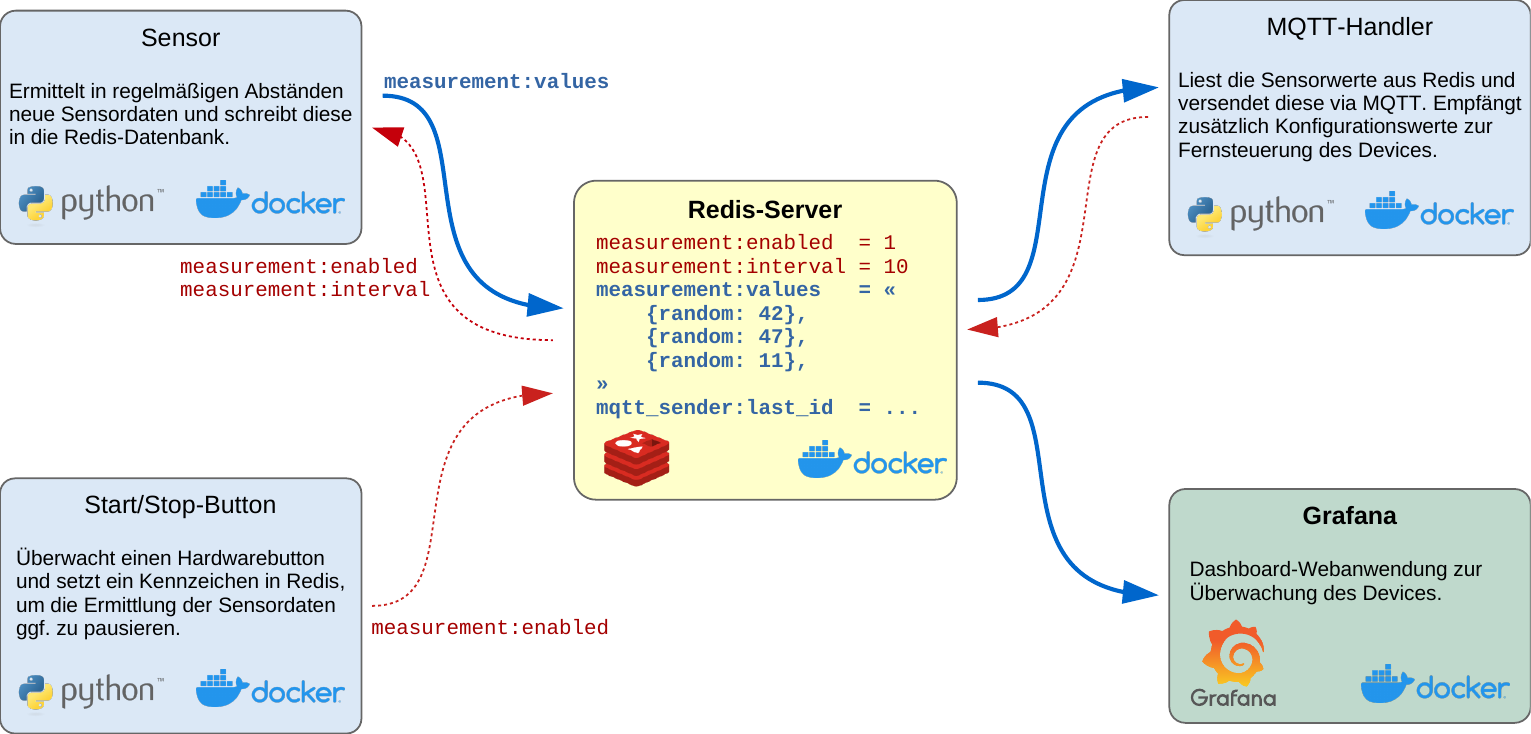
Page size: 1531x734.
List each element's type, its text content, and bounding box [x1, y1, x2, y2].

picture [798, 440, 947, 478]
picture [17, 184, 165, 228]
picture [1190, 619, 1276, 707]
picture [1186, 195, 1335, 239]
text_box measurement:values [369, 63, 628, 150]
text_box Redis-Server measurement:enabled = 1 measurement:interval = 10 measurement:values = « {random: 42}, {random: 47}, {random: 11}, » mqtt_sender:last_id = ... [574, 180, 957, 500]
text_box Grafana Dashboard-Webanwendung zur Überwachung des Devices. [1169, 488, 1531, 723]
picture [196, 669, 345, 707]
picture [1365, 191, 1514, 229]
text_box MQTT-Handler Liest die Sensorwerte aus Redis und versendet diese via MQTT. Empfängt zusätzlich Konfigurationswerte zur Fernsteuerung des Devices. [1169, 0, 1531, 256]
text_box Sensor Ermittelt in regelmäßigen Abständen neue Sensordaten und schreibt diese in die Redis-Datenbank. [0, 10, 362, 244]
picture [603, 429, 670, 489]
picture [196, 180, 345, 218]
picture [1361, 664, 1510, 703]
text_box measurement:enabled measurement:interval [165, 248, 468, 311]
text_box Start/Stop-Button Überwacht einen Hardwarebutton und setzt ein Kennzeichen in Redis, um die Ermittlung der Sensordaten ggf. zu pausieren. [0, 478, 362, 734]
text_box measurement:enabled [356, 610, 660, 649]
picture [17, 673, 165, 717]
